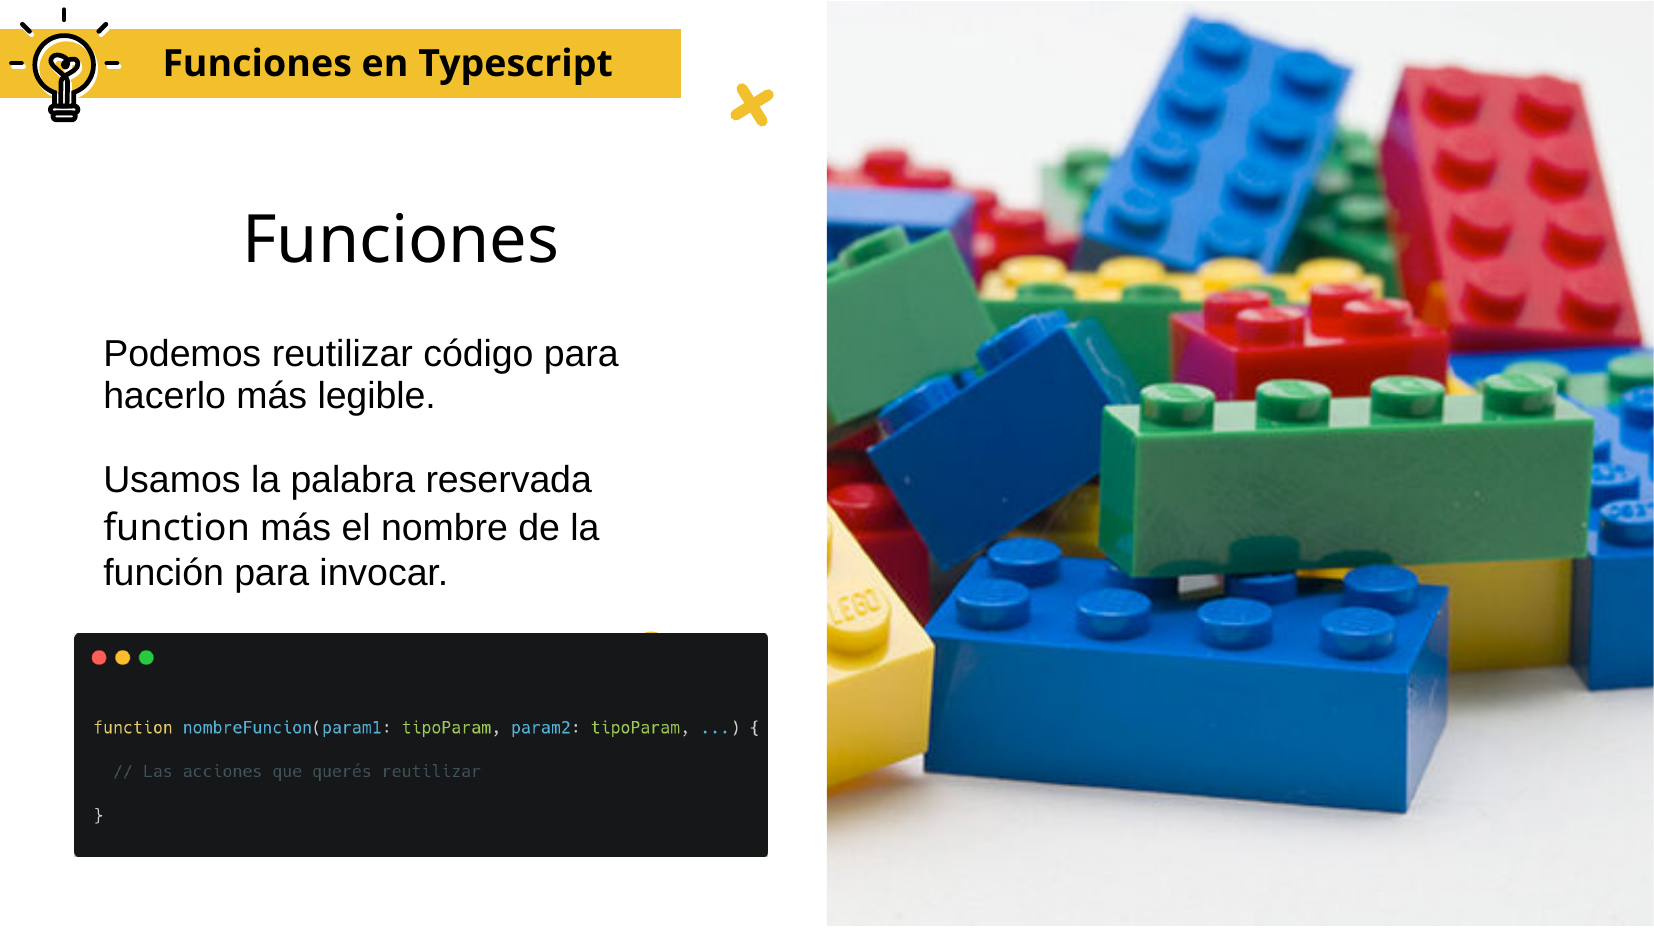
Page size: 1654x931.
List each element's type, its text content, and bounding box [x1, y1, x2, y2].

text_box Funciones [24, 147, 778, 325]
picture [74, 633, 768, 857]
text_box Funciones en Typescript [147, 29, 650, 147]
picture [826, 1, 1654, 926]
text_box Podemos reutilizar código para hacerlo más legible. Usamos la palabra reservada function más el nombre de la función para invocar. [88, 324, 709, 592]
